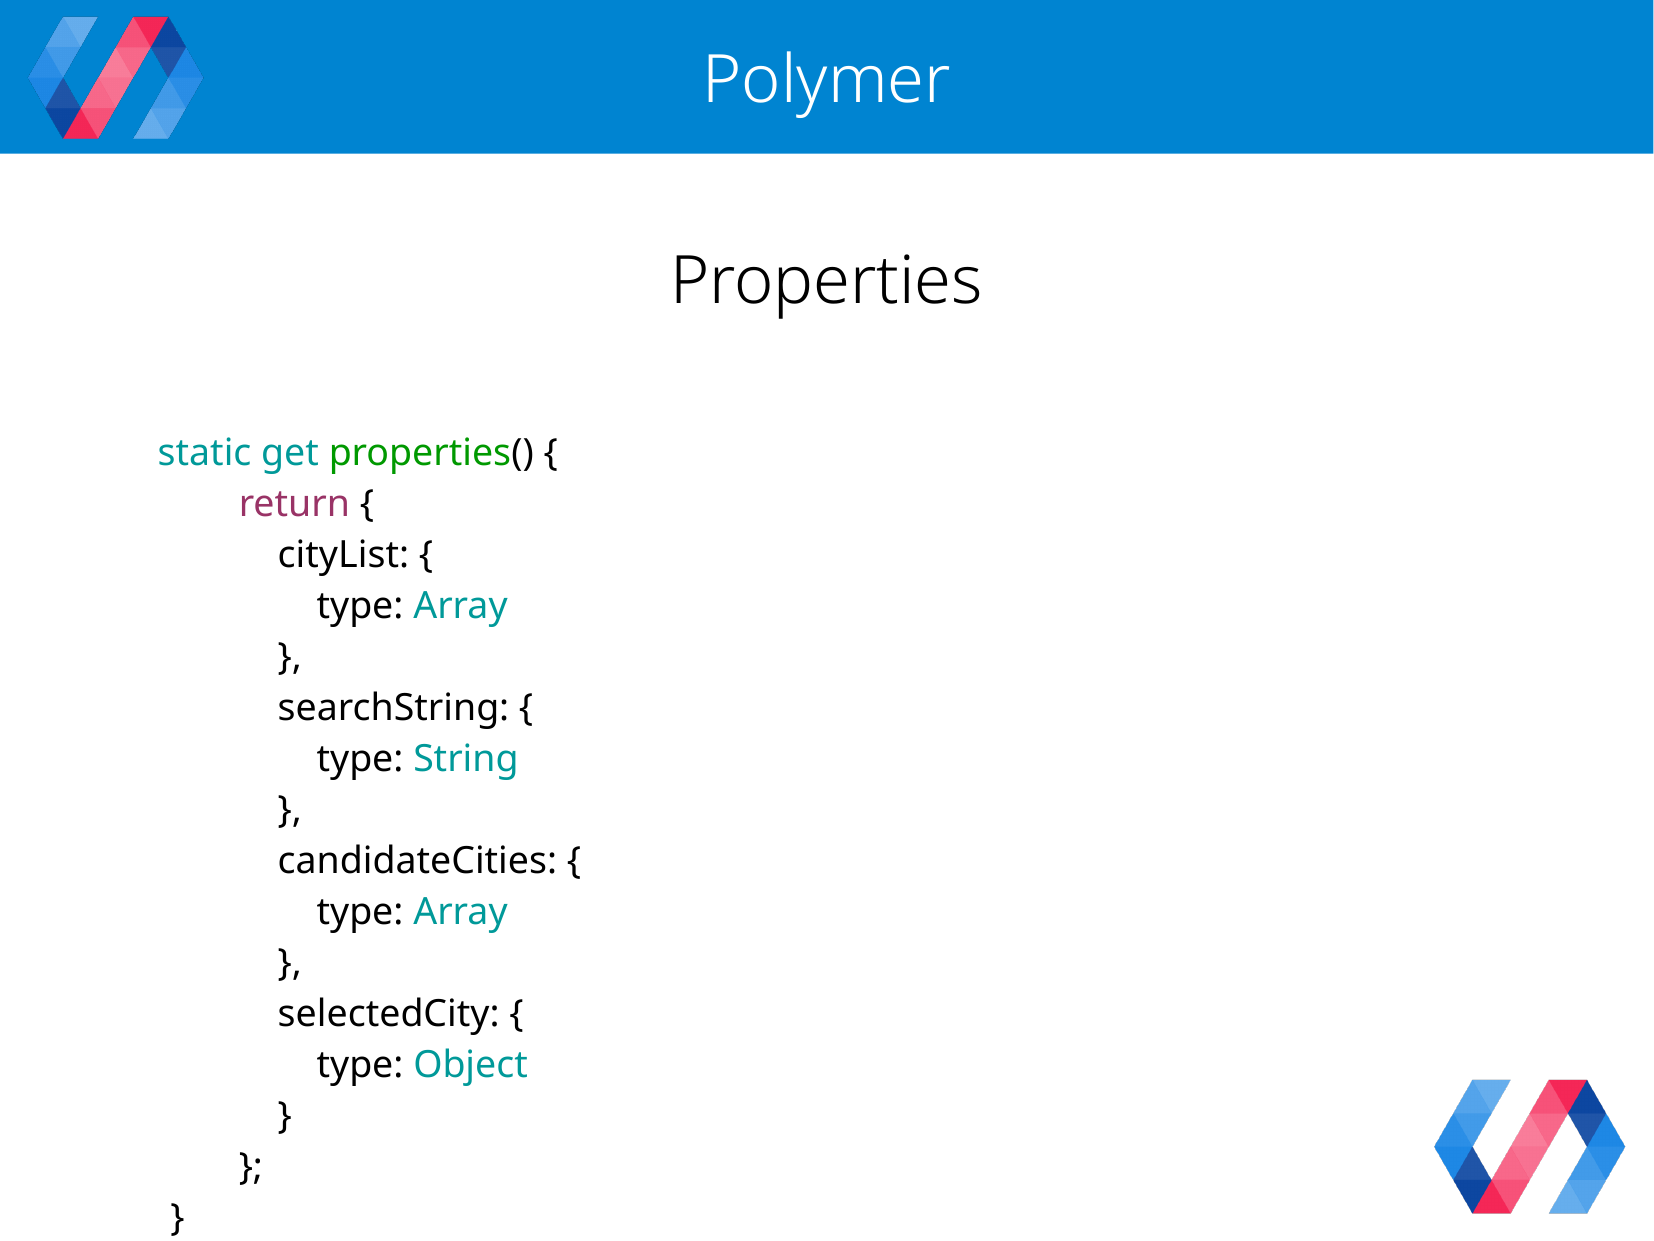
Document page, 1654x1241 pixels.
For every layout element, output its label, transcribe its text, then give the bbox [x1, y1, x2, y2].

picture [1429, 1076, 1630, 1217]
title Polymer [0, 0, 1654, 154]
picture [23, 13, 208, 142]
text_box Properties static get properties() { return { cityList: { type: Array }, searchString: { type: String }, candidateCities: { type: Array }, selectedCity: { type: Object } }; } [82, 232, 1571, 1216]
